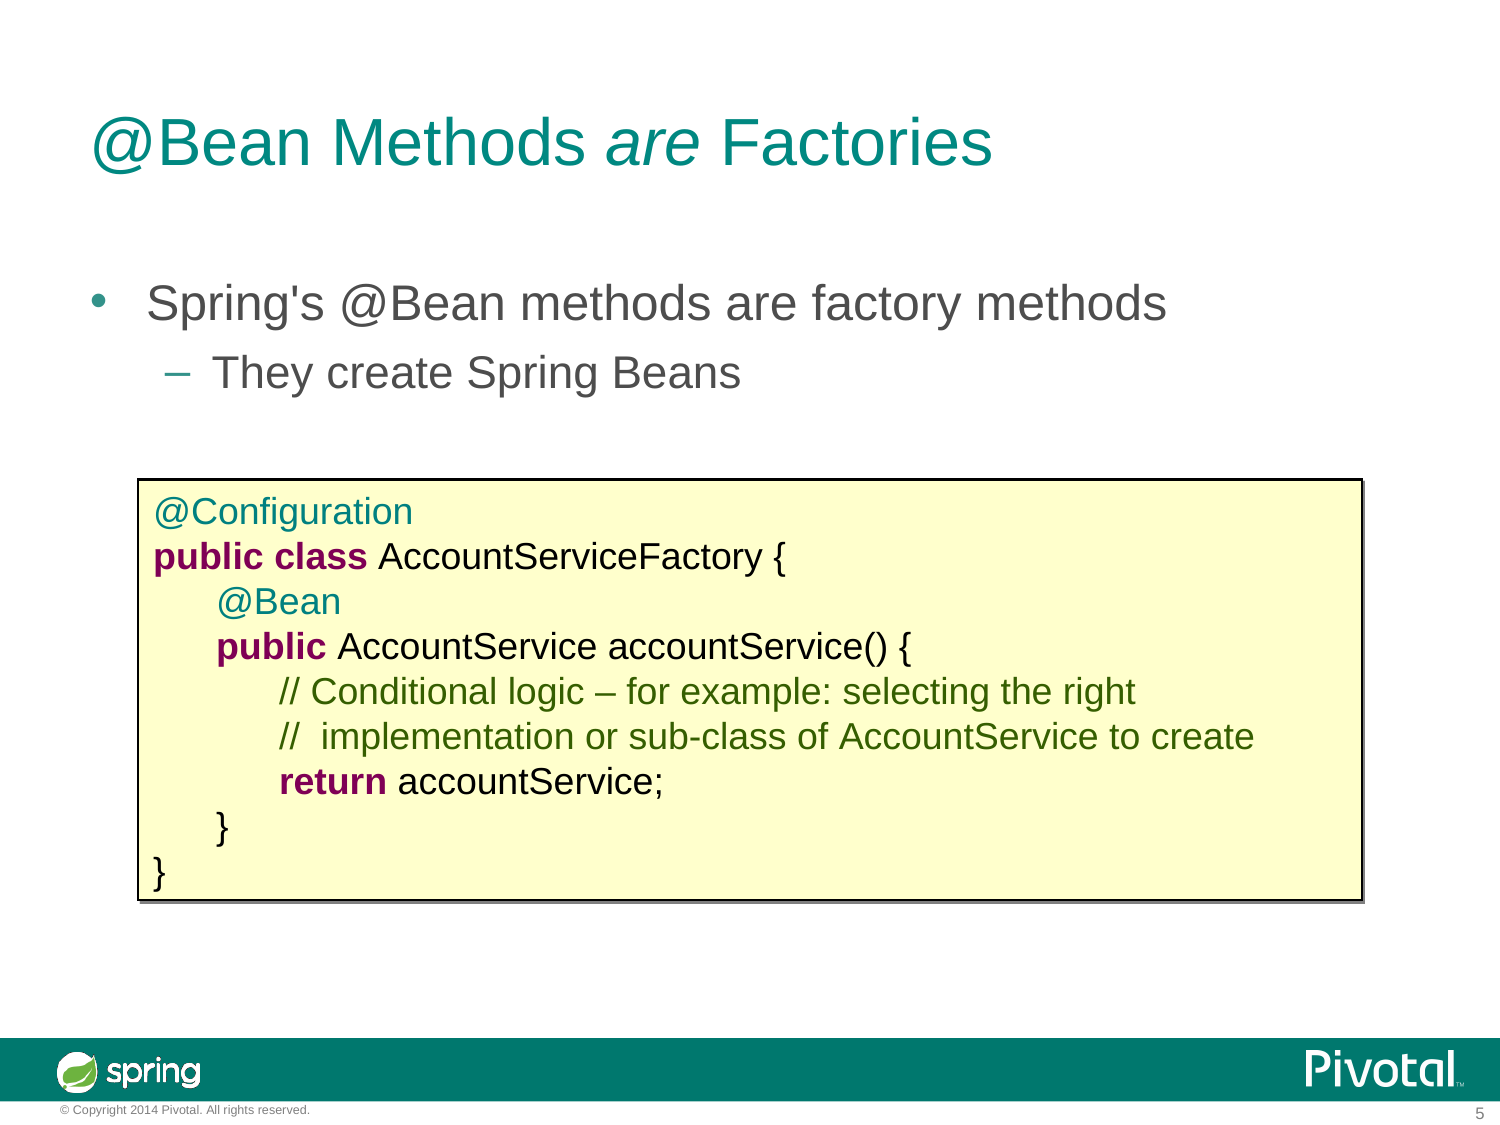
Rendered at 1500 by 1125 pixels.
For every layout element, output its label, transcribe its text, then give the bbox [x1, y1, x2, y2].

list Spring's @Bean methods are factory methods They create Spring Beans [75, 262, 1426, 931]
picture [32, 1041, 210, 1103]
picture [1306, 1050, 1464, 1087]
title @Bean Methods are Factories [75, 45, 1426, 233]
text_box @Configuration public class AccountServiceFactory { @Bean public AccountService accountService() { // Conditional logic – for example: selecting the right // implementation or sub-class of AccountService to create return accountService; } } [138, 479, 1362, 900]
